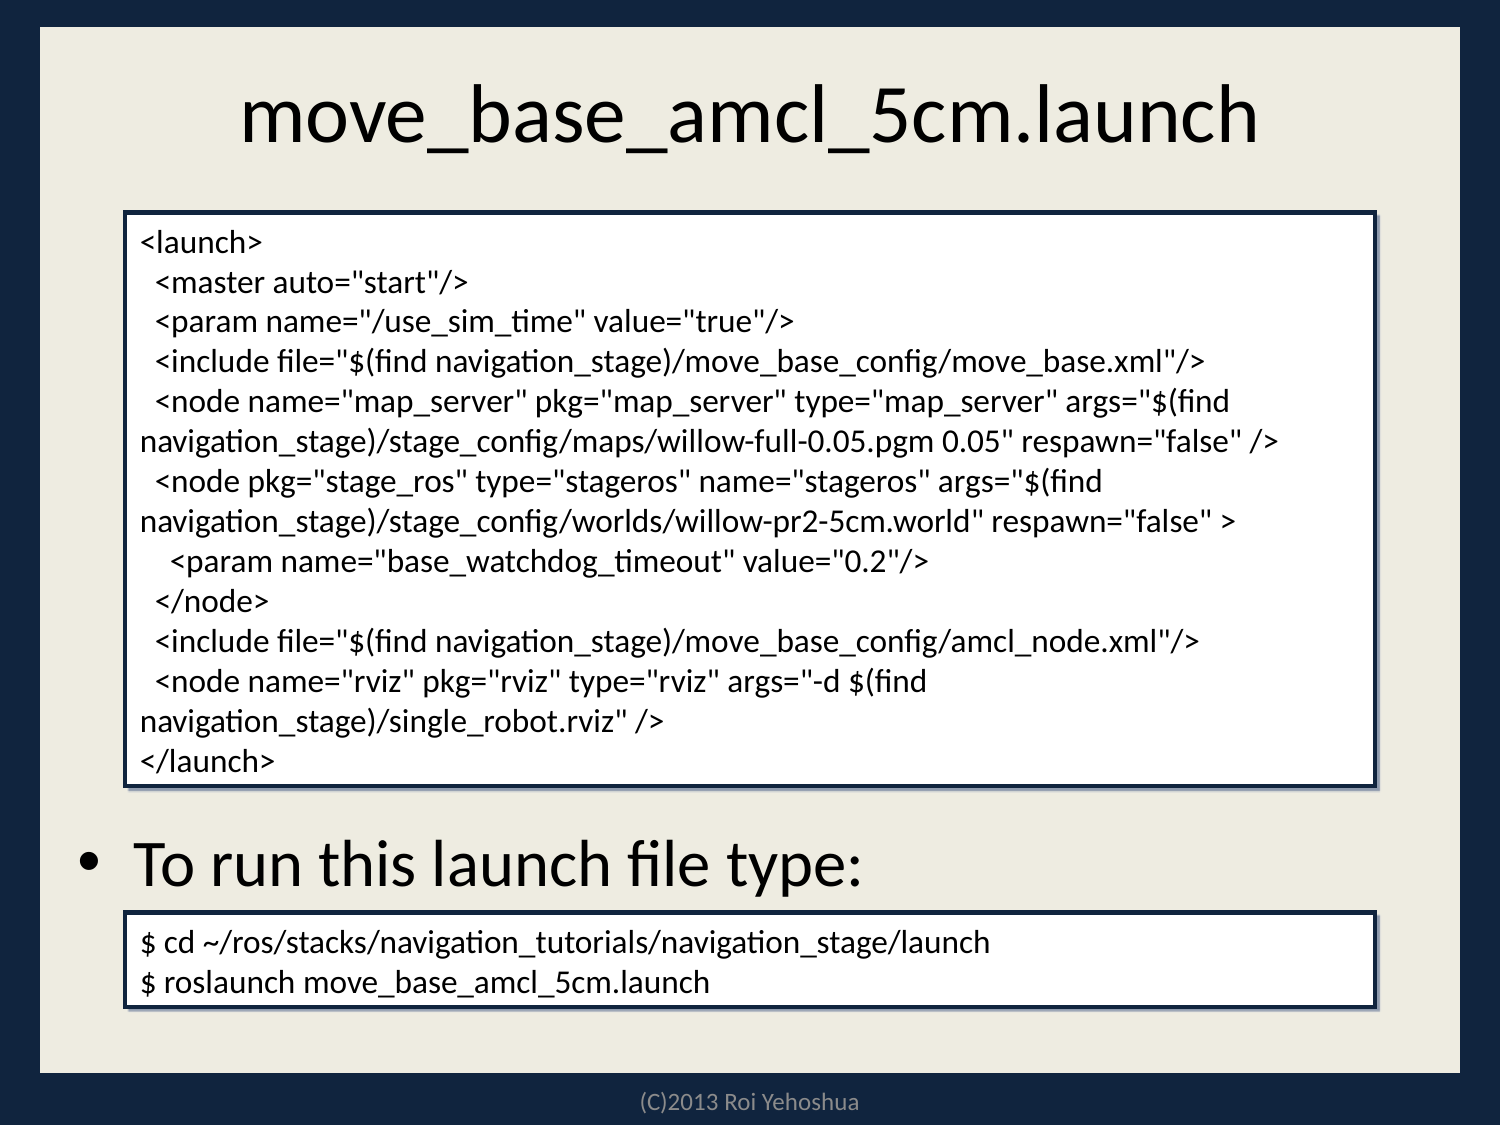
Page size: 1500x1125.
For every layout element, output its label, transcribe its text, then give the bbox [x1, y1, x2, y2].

text_box <launch> <master auto="start"/> <param name="/use_sim_time" value="true"/> <include file="$(find navigation_stage)/move_base_config/move_base.xml"/> <node name="map_server" pkg="map_server" type="map_server" args="$(find navigation_stage)/stage_config/maps/willow-full-0.05.pgm 0.05" respawn="false" /> <node pkg="stage_ros" type="stageros" name="stageros" args="$(find navigation_stage)/stage_config/worlds/willow-pr2-5cm.world" respawn="false" > <param name="base_watchdog_timeout" value="0.2"/> </node> <include file="$(find navigation_stage)/move_base_config/amcl_node.xml"/> <node name="rviz" pkg="rviz" type="rviz" args="-d $(find navigation_stage)/single_robot.rviz" /> </launch> [125, 212, 1375, 787]
text_box To run this launch file type: [62, 812, 1488, 1105]
list [37, 200, 1463, 1080]
text_box $ cd ~/ros/stacks/navigation_tutorials/navigation_stage/launch $ roslaunch move_base_amcl_5cm.launch [125, 912, 1375, 1008]
title move_base_amcl_5cm.launch [37, 31, 1463, 188]
footer (C)2013 Roi Yehoshua [512, 1105, 988, 1125]
